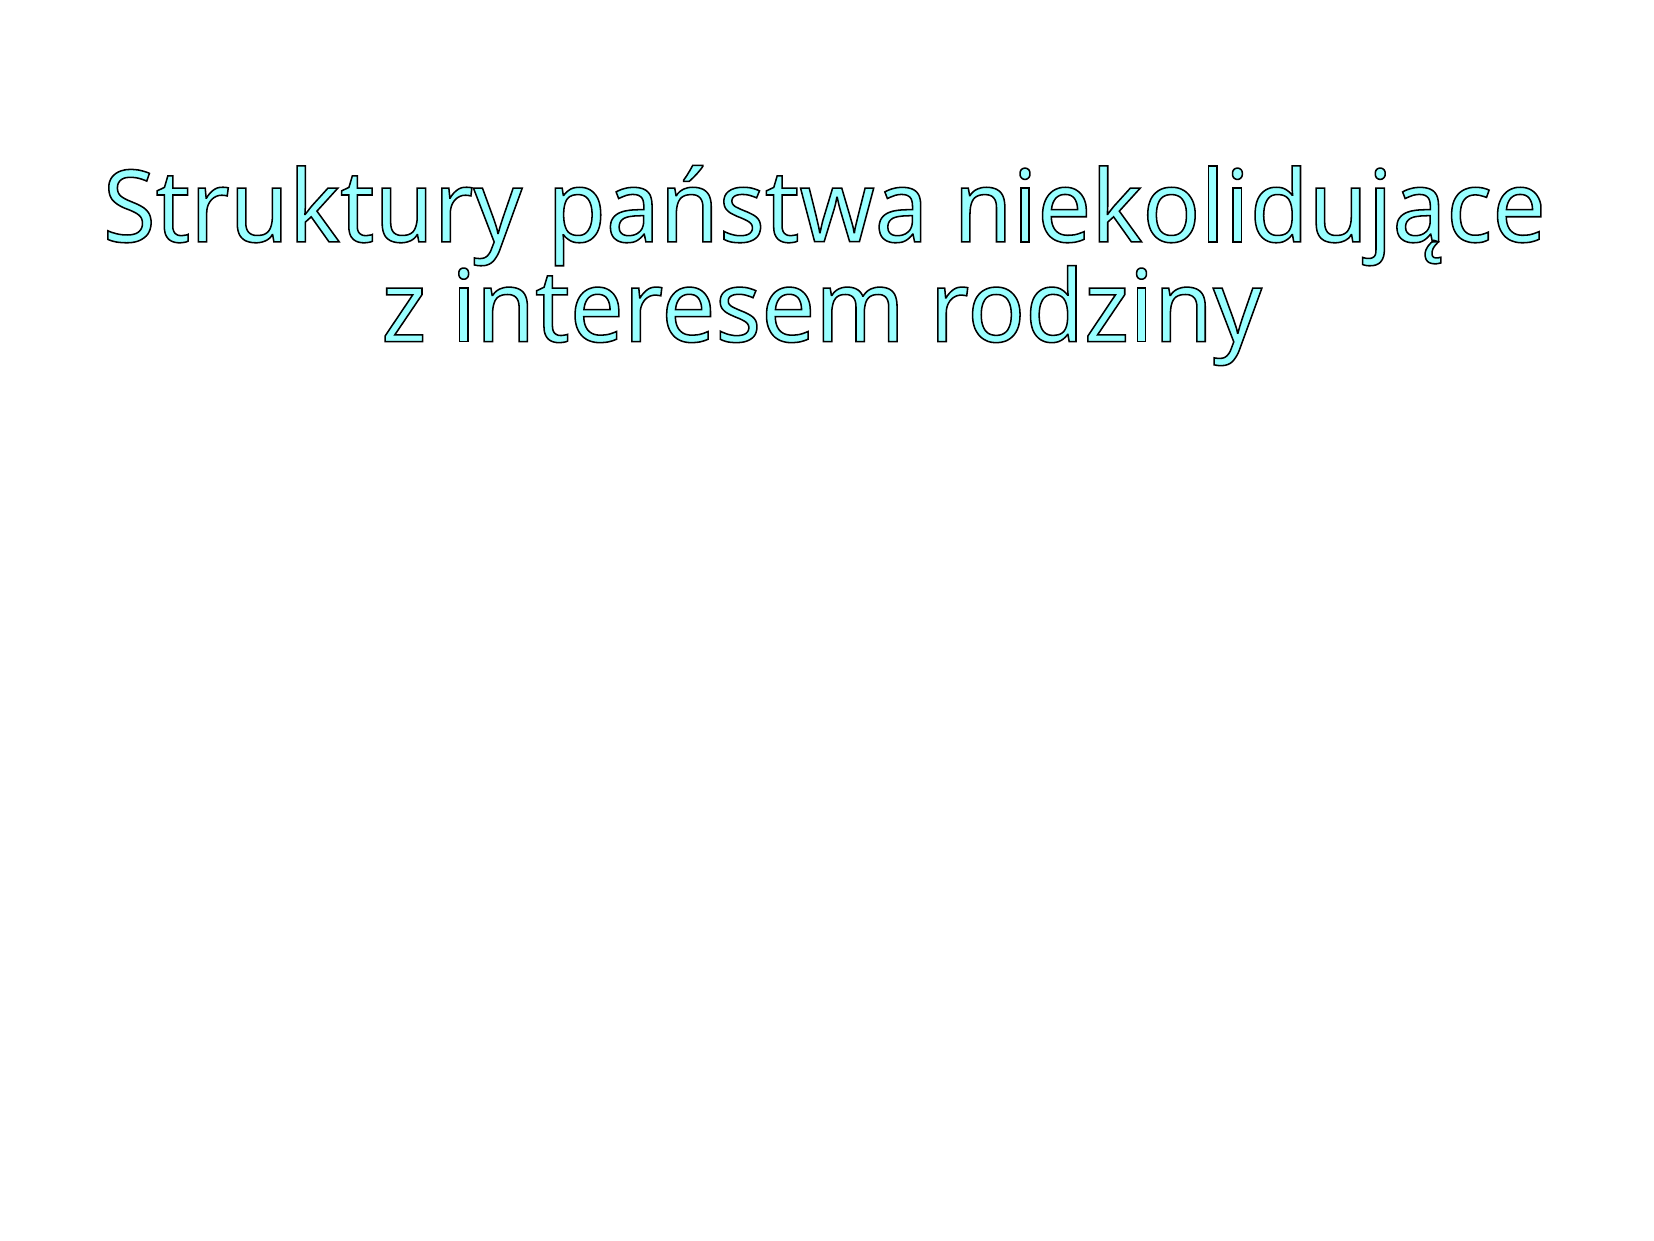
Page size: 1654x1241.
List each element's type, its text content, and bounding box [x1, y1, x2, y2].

text_box Struktury państwa niekolidujące z interesem rodziny [555, 187, 601, 266]
text_box Struktury państwa niekolidujące z interesem rodziny [1316, 188, 1360, 243]
text_box Struktury państwa niekolidujące z interesem rodziny [631, 287, 662, 342]
text_box Struktury państwa niekolidujące z interesem rodziny [382, 188, 426, 243]
text_box Struktury państwa niekolidujące z interesem rodziny [107, 169, 152, 243]
text_box Struktury państwa niekolidujące z interesem rodziny [766, 175, 798, 243]
text_box Struktury państwa niekolidujące z interesem rodziny [1087, 288, 1126, 342]
text_box Struktury państwa niekolidujące z interesem rodziny [961, 187, 1005, 242]
text_box Struktury państwa niekolidujące z interesem rodziny [720, 287, 757, 343]
text_box Struktury państwa niekolidujące z interesem rodziny [1147, 187, 1196, 243]
text_box Struktury państwa niekolidujące z interesem rodziny [610, 187, 653, 243]
text_box Struktury państwa niekolidujące z interesem rodziny [341, 175, 373, 243]
text_box Struktury państwa niekolidujące z interesem rodziny [385, 288, 423, 342]
text_box Struktury państwa niekolidujące z interesem rodziny [937, 287, 968, 342]
text_box Struktury państwa niekolidujące z interesem rodziny [484, 287, 528, 342]
text_box Struktury państwa niekolidujące z interesem rodziny [1162, 287, 1206, 342]
text_box Struktury państwa niekolidujące z interesem rodziny [1042, 187, 1087, 243]
text_box Struktury państwa niekolidujące z interesem rodziny [1030, 265, 1076, 343]
text_box Struktury państwa niekolidujące z interesem rodziny [297, 165, 340, 242]
text_box Struktury państwa niekolidujące z interesem rodziny [800, 188, 874, 242]
text_box Struktury państwa niekolidujące z interesem rodziny [1213, 288, 1262, 366]
text_box Struktury państwa niekolidujące z interesem rodziny [441, 187, 472, 242]
text_box Struktury państwa niekolidujące z interesem rodziny [879, 187, 921, 243]
text_box Struktury państwa niekolidujące z interesem rodziny [473, 188, 523, 266]
text_box Struktury państwa niekolidujące z interesem rodziny [536, 275, 568, 343]
text_box Struktury państwa niekolidujące z interesem rodziny [972, 287, 1021, 343]
text_box Struktury państwa niekolidujące z interesem rodziny [1497, 187, 1541, 243]
text_box Struktury państwa niekolidujące z interesem rodziny [666, 287, 711, 343]
text_box Struktury państwa niekolidujące z interesem rodziny [1255, 165, 1301, 243]
text_box Struktury państwa niekolidujące z interesem rodziny [823, 287, 898, 342]
text_box Struktury państwa niekolidujące z interesem rodziny [1396, 187, 1441, 264]
text_box Struktury państwa niekolidujące z interesem rodziny [198, 187, 229, 242]
text_box Struktury państwa niekolidujące z interesem rodziny [1099, 165, 1142, 242]
text_box Struktury państwa niekolidujące z interesem rodziny [1451, 187, 1490, 243]
text_box Struktury państwa niekolidujące z interesem rodziny [1362, 188, 1385, 266]
text_box Struktury państwa niekolidujące z interesem rodziny [667, 187, 712, 242]
text_box Struktury państwa niekolidujące z interesem rodziny [723, 187, 761, 243]
text_box Struktury państwa niekolidujące z interesem rodziny [766, 287, 811, 343]
text_box Struktury państwa niekolidujące z interesem rodziny [157, 175, 189, 243]
text_box Struktury państwa niekolidujące z interesem rodziny [237, 188, 281, 243]
text_box Struktury państwa niekolidujące z interesem rodziny [575, 287, 619, 343]
